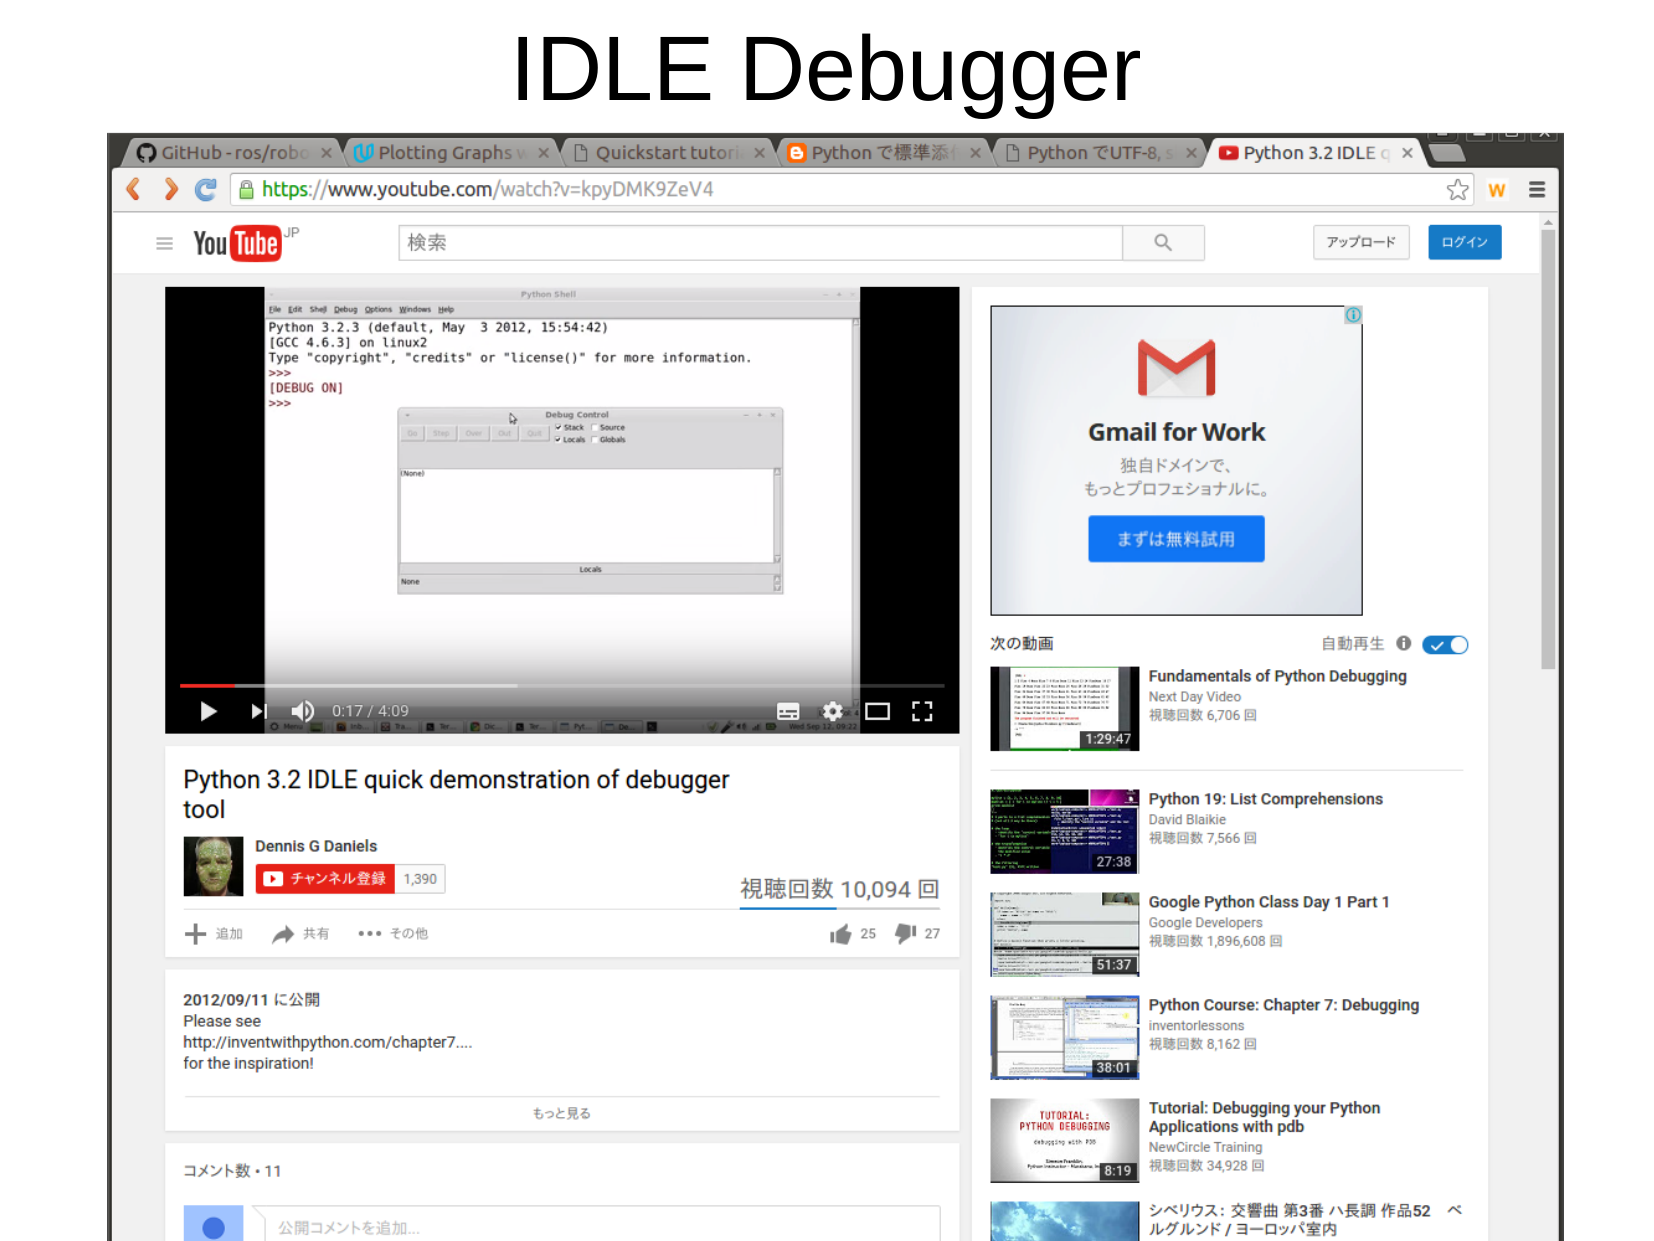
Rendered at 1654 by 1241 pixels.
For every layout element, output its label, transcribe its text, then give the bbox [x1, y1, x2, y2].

title IDLE Debugger [82, 0, 1571, 139]
picture [107, 117, 1564, 1241]
